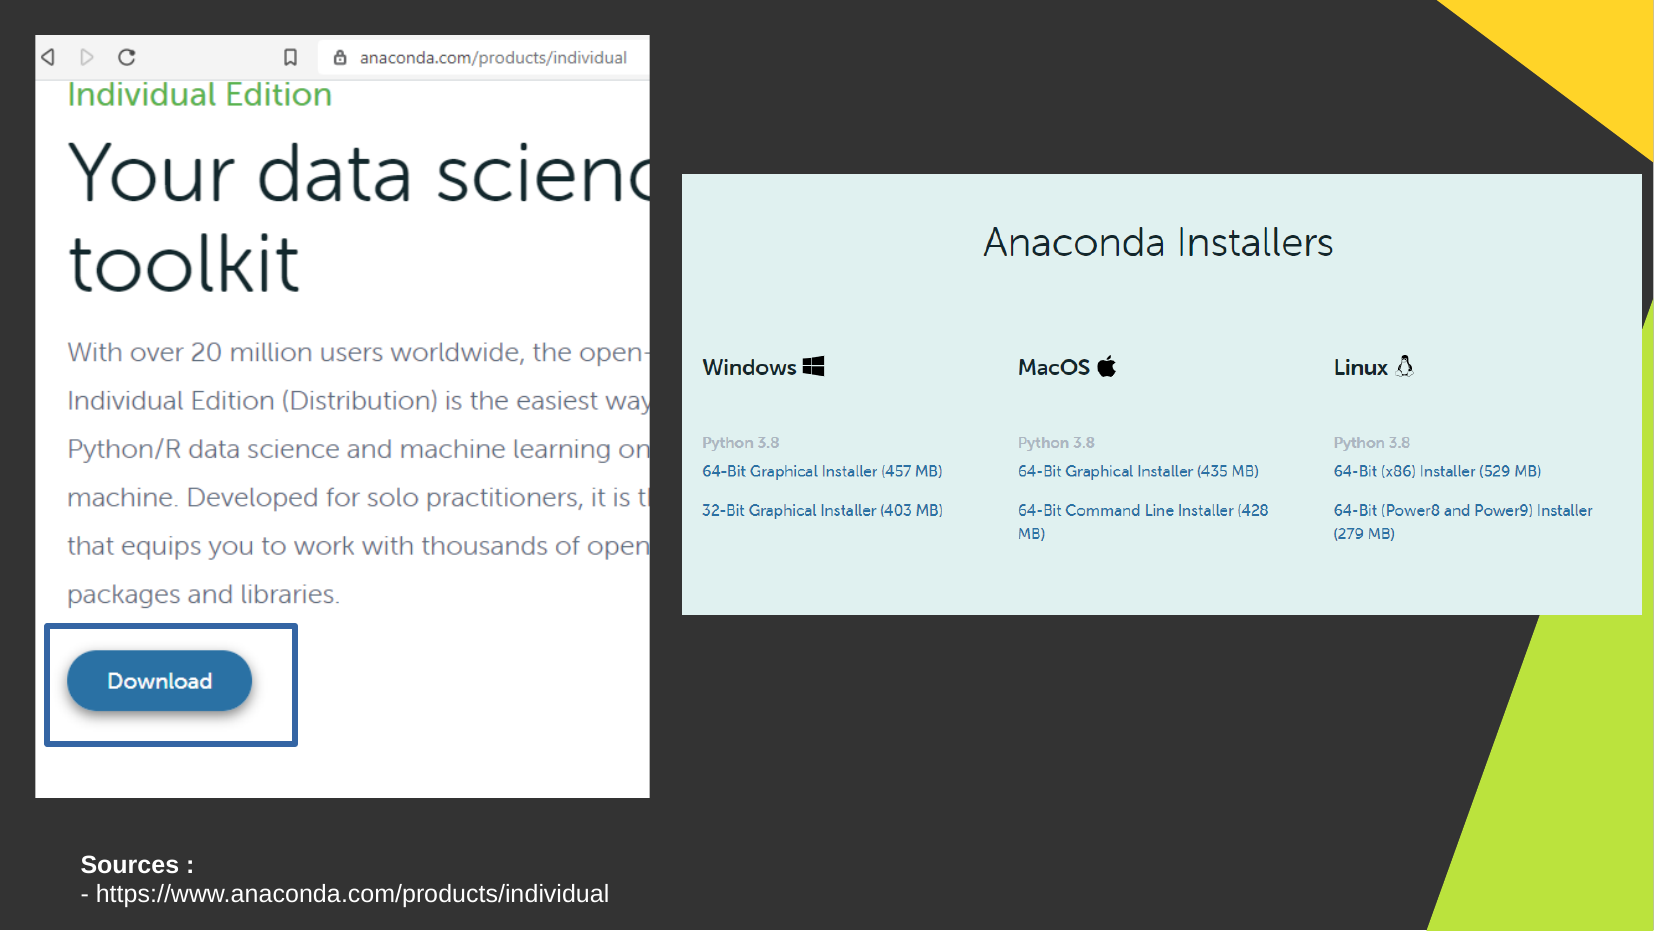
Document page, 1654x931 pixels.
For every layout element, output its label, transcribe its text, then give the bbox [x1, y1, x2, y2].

text_box [1436, 0, 1654, 163]
text_box [1426, 296, 1654, 931]
text_box Sources : - https://www.anaconda.com/products/individual [65, 843, 1483, 915]
picture [682, 174, 1642, 615]
picture [35, 35, 650, 798]
